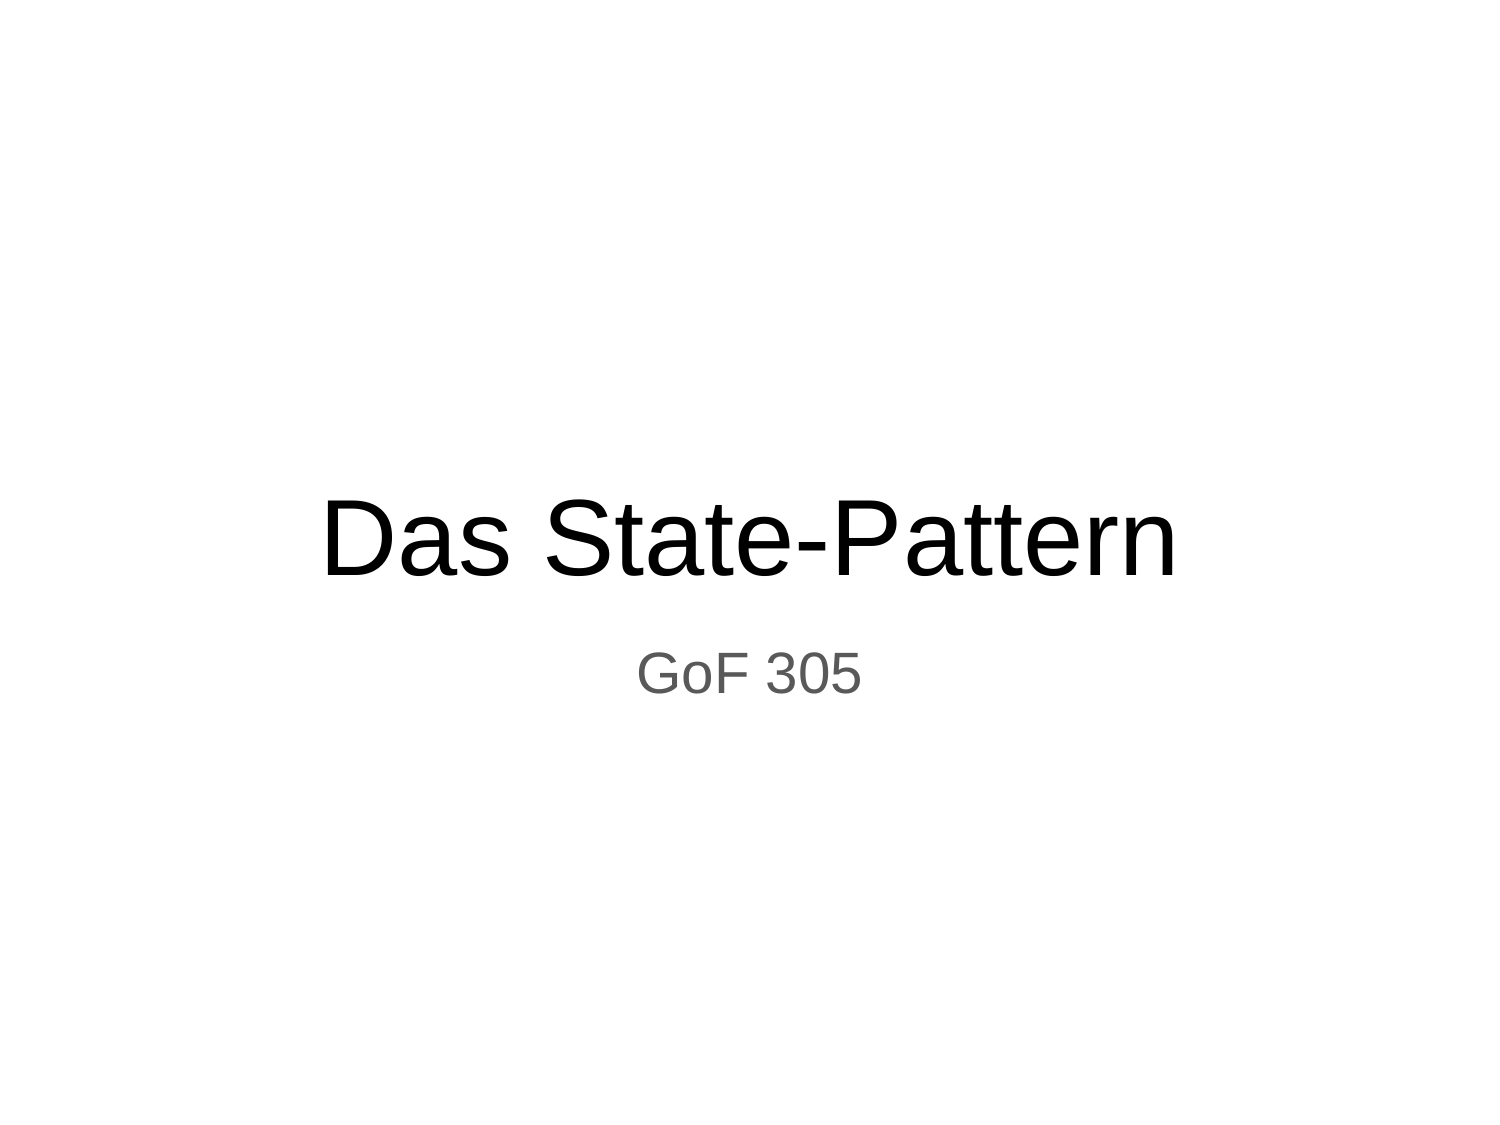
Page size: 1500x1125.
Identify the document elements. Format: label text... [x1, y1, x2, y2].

subtitle GoF 305 [51, 619, 1449, 794]
title Das State-Pattern [51, 162, 1449, 612]
